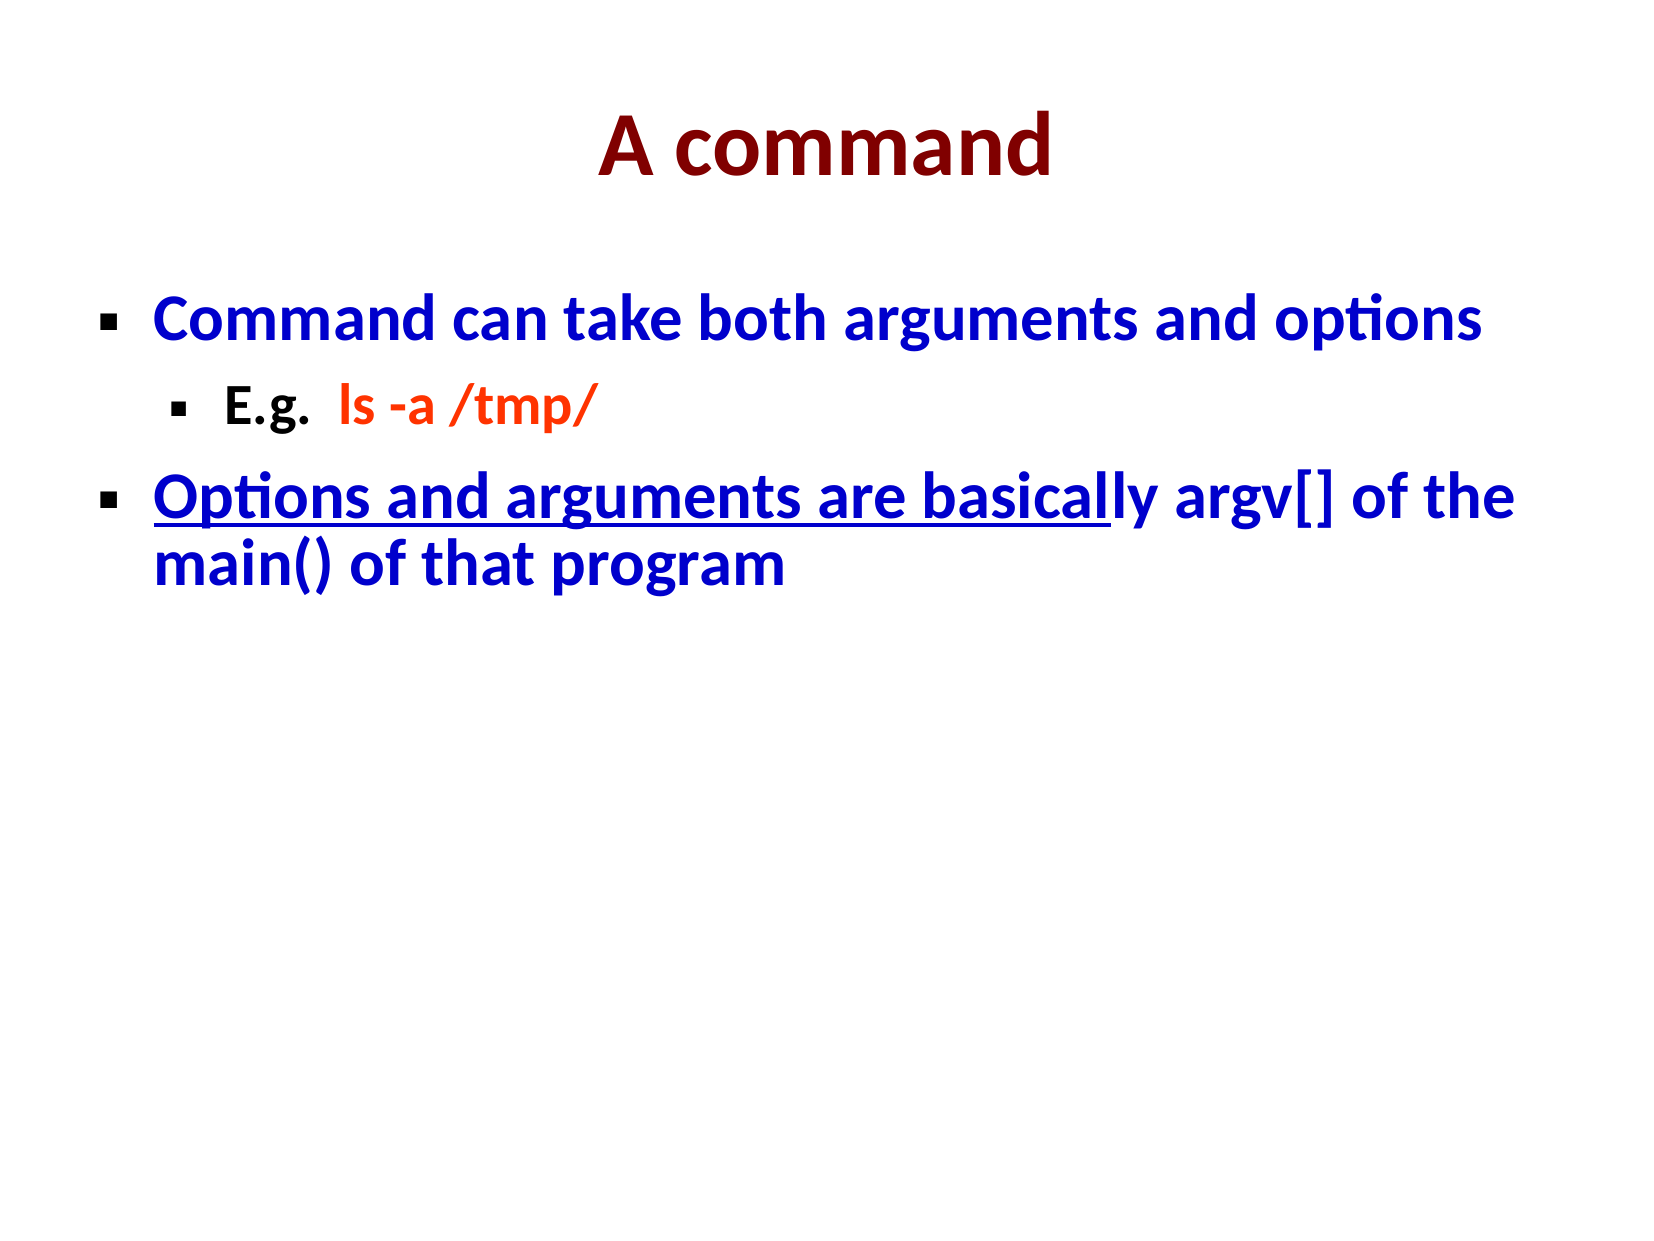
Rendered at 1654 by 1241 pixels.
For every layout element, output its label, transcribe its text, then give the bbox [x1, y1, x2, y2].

list Command can take both arguments and options E.g. ls -a /tmp/ Options and arguments are basically argv[] of the main() of that program [82, 290, 1571, 1010]
title A command [82, 49, 1571, 257]
